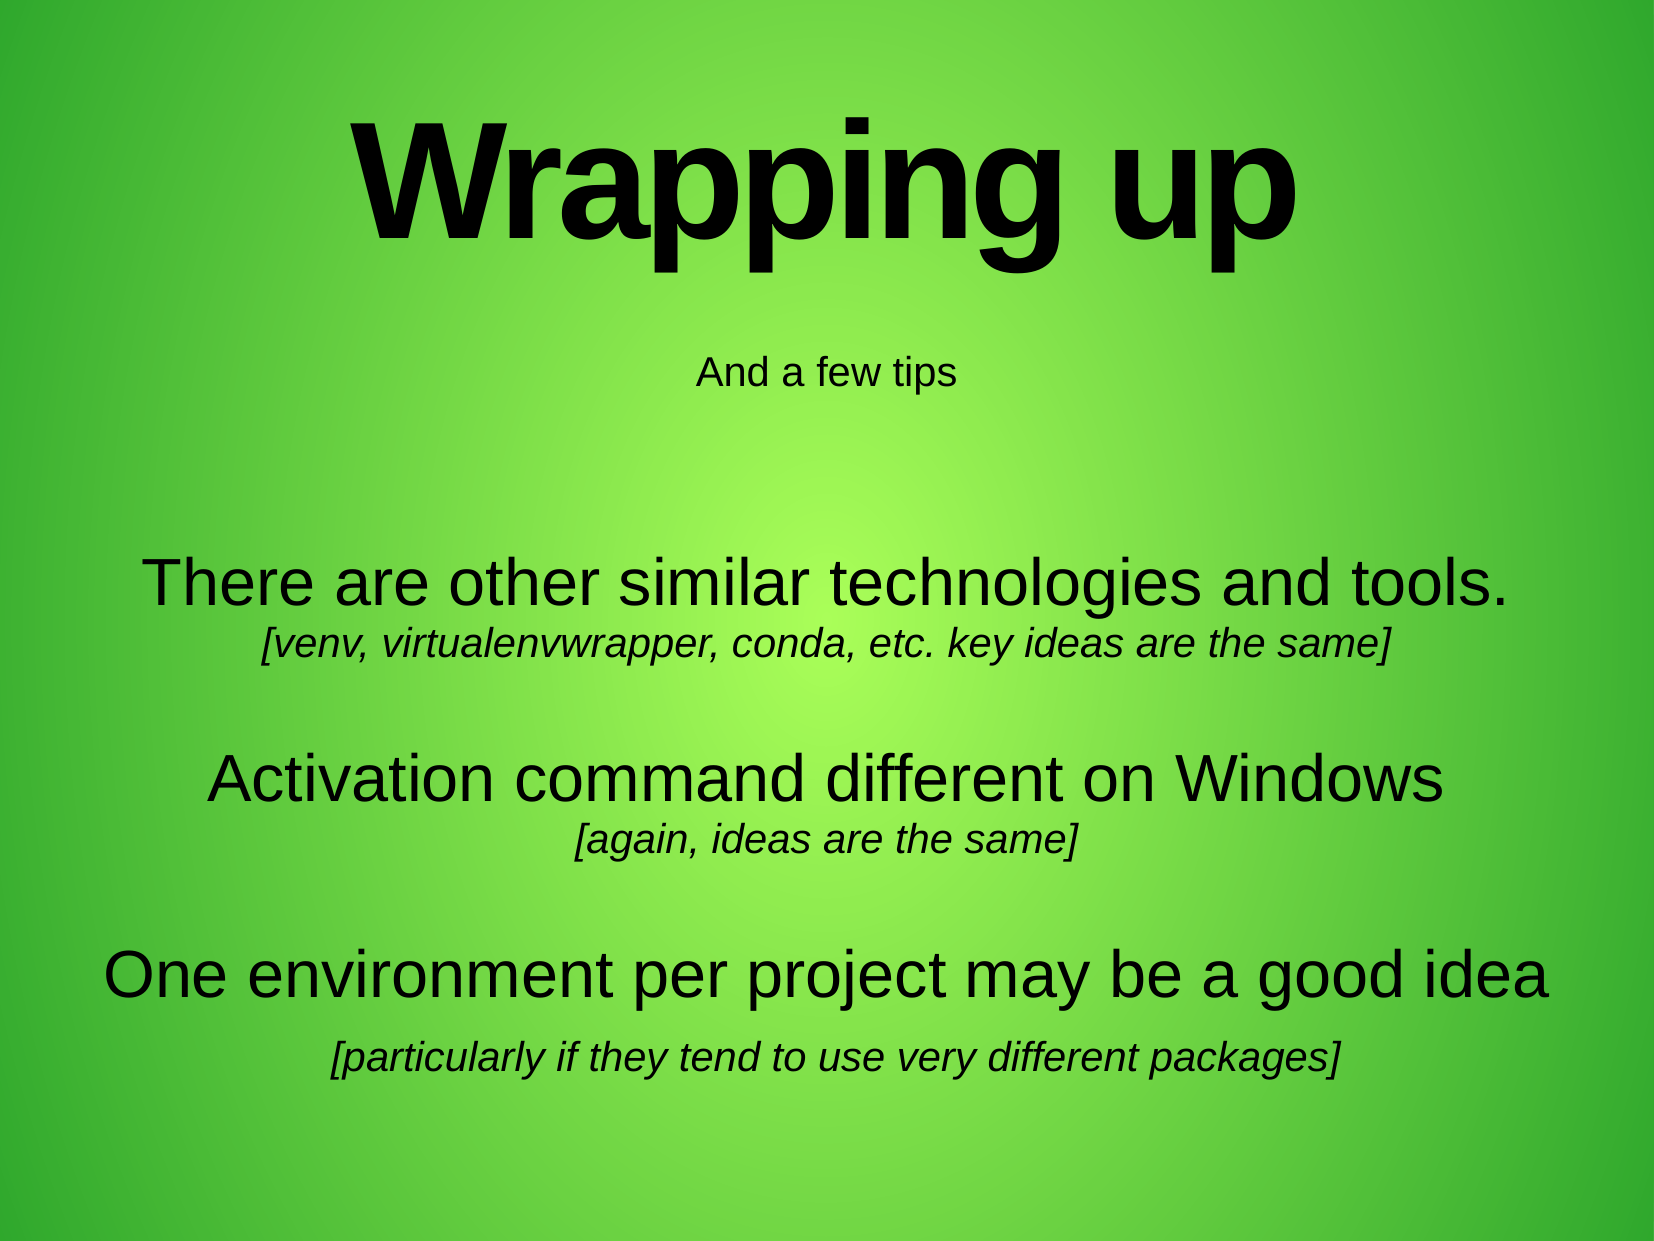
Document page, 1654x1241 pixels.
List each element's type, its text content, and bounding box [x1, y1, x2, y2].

subtitle Wrapping up And a few tips There are other similar technologies and tools. [venv, virtualenvwrapper, conda, etc. key ideas are the same] Activation command different on Windows [again, ideas are the same] One environment per project may be a good idea [particularly if they tend to use very different packages] [82, 88, 1571, 1086]
